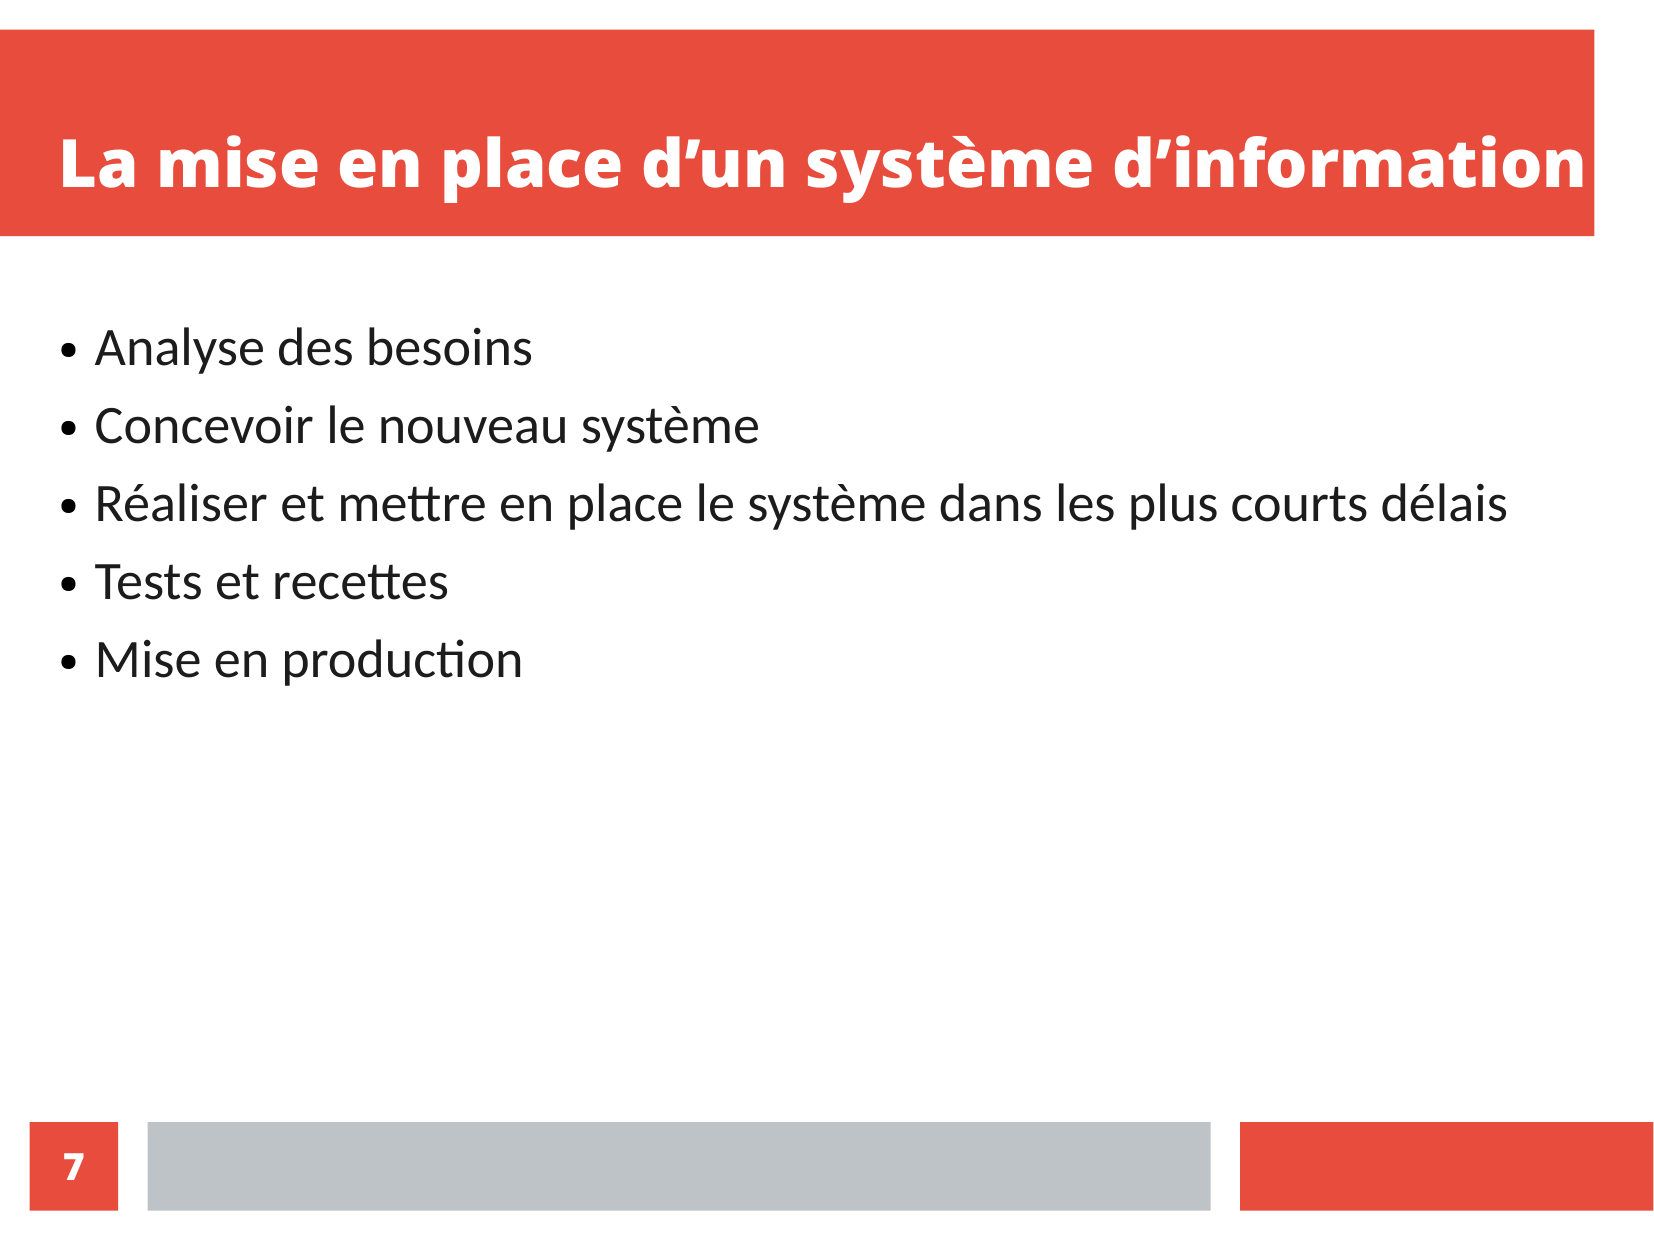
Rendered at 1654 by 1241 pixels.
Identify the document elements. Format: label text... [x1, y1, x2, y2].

title La mise en place d’un système d’information [59, 59, 1595, 207]
list Analyse des besoins Concevoir le nouveau système Réaliser et mettre en place le système dans les plus courts délais Tests et recettes Mise en production [59, 324, 1565, 1093]
